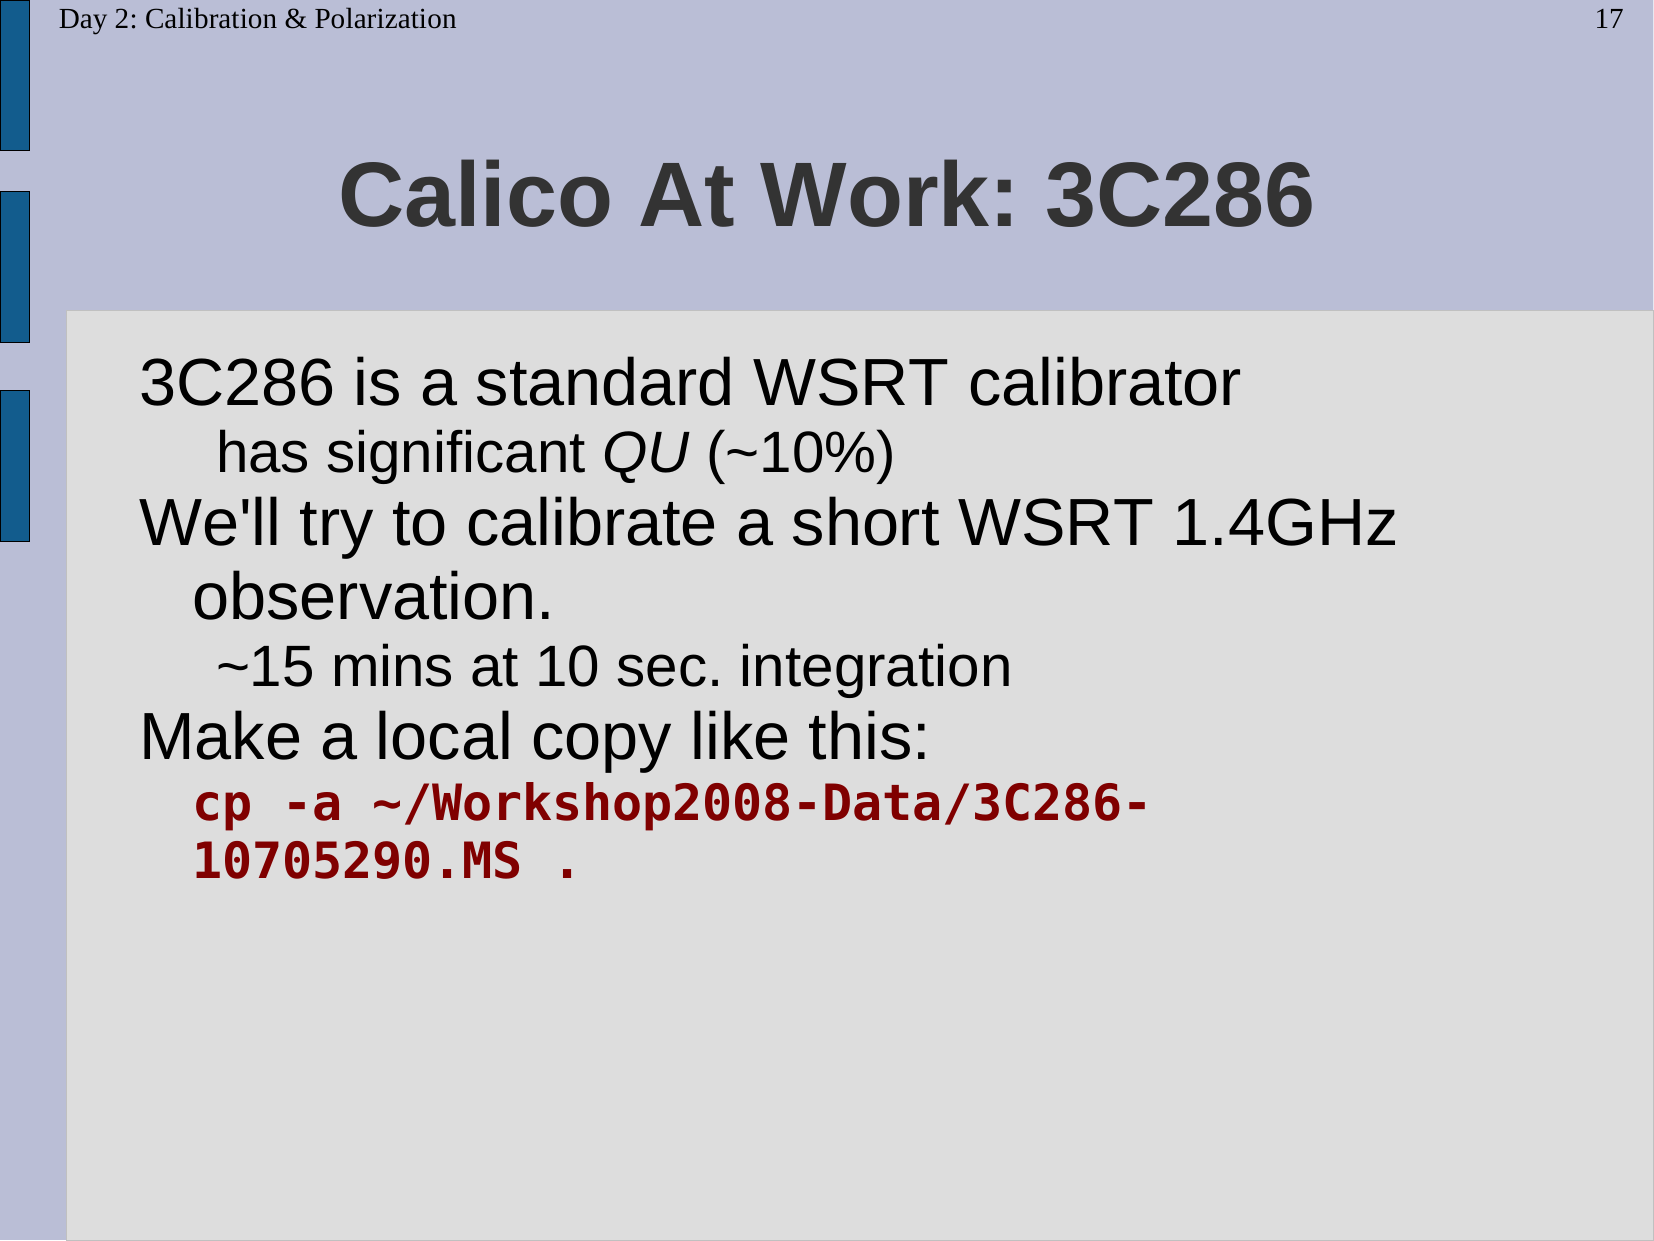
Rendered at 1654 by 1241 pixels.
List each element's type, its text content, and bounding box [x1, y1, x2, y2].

list 3C286 is a standard WSRT calibrator has significant QU (~10%) We'll try to calibrate a short WSRT 1.4GHz observation. ~15 mins at 10 sec. integration Make a local copy like this: cp -a ~/Workshop2008-Data/3C286-10705290.MS . [121, 344, 1534, 1112]
title Calico At Work: 3C286 [121, 98, 1534, 291]
